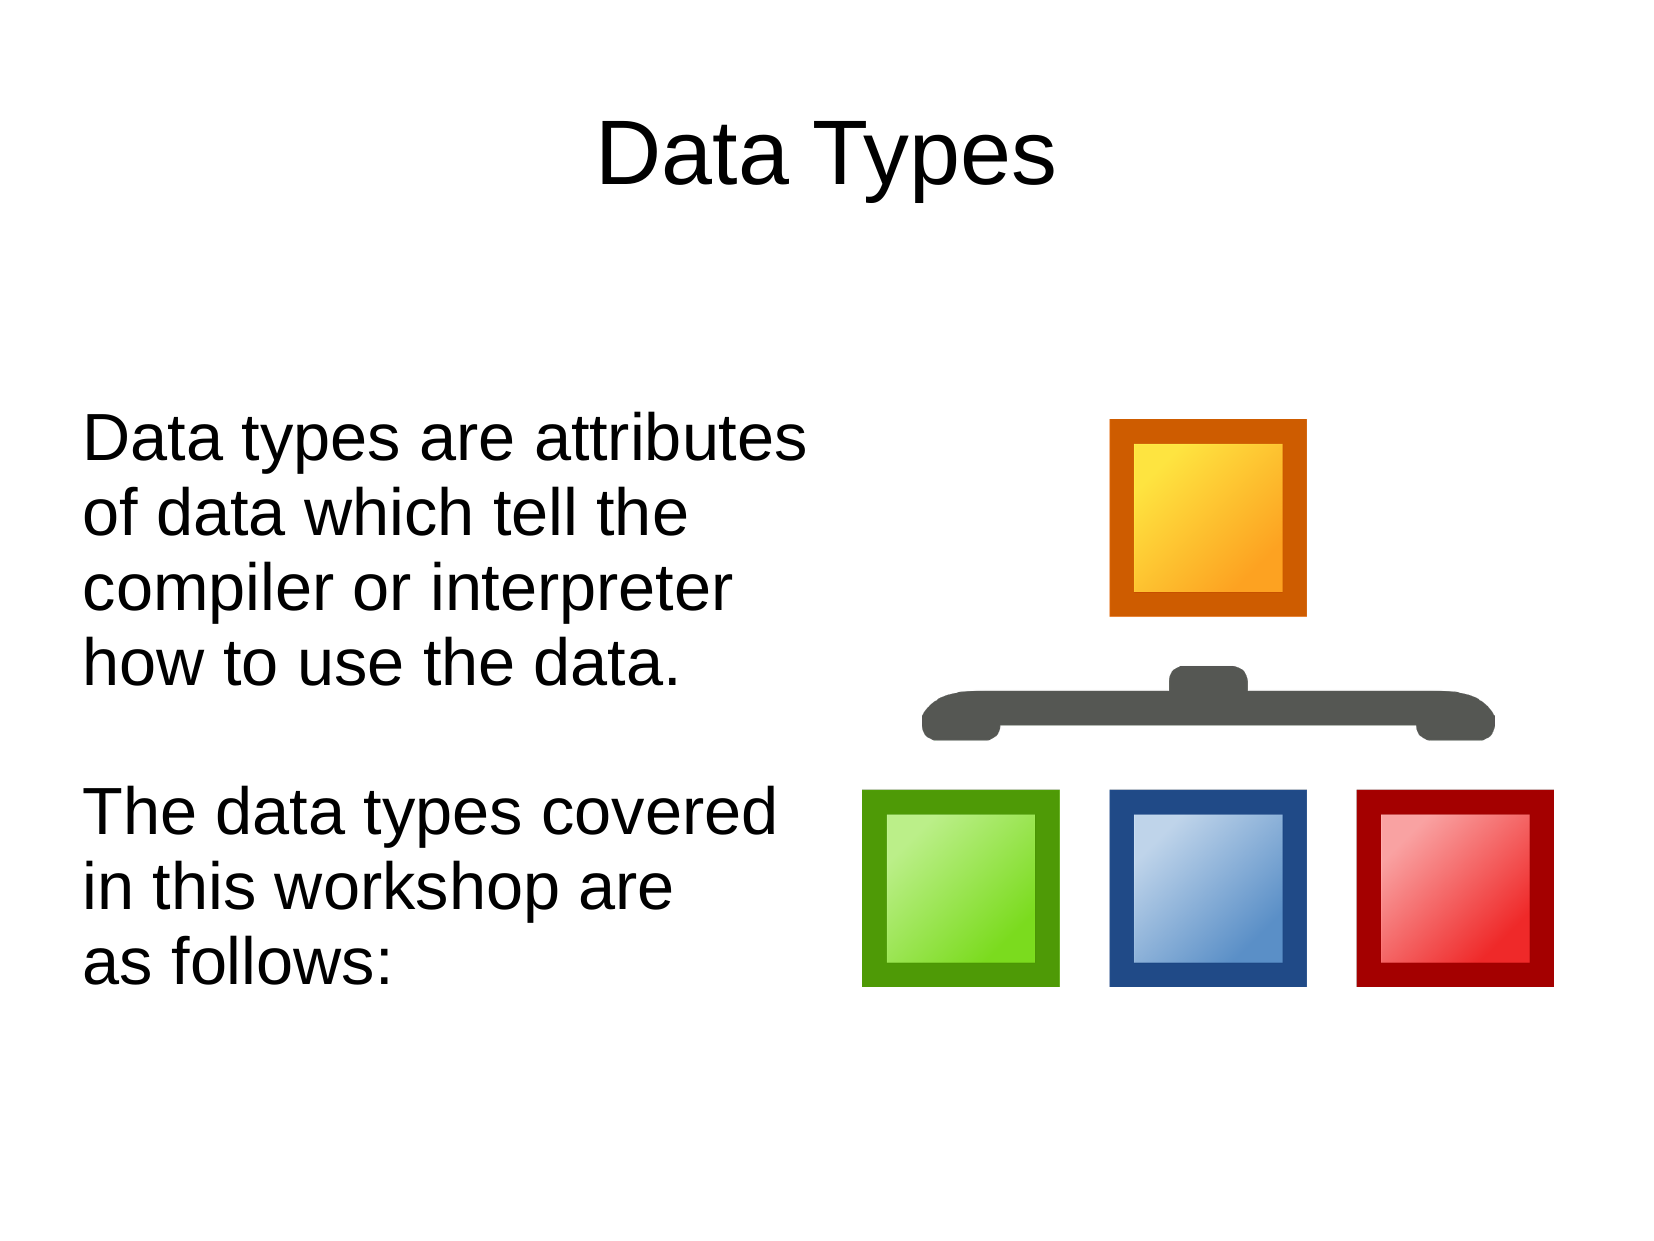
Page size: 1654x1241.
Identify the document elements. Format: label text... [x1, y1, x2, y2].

title Data Types [82, 49, 1571, 257]
subtitle Data types are attributes of data which tell the compiler or interpreter how to use the data. The data types covered in this workshop are as follows: [82, 290, 1571, 1109]
picture [862, 419, 1554, 987]
